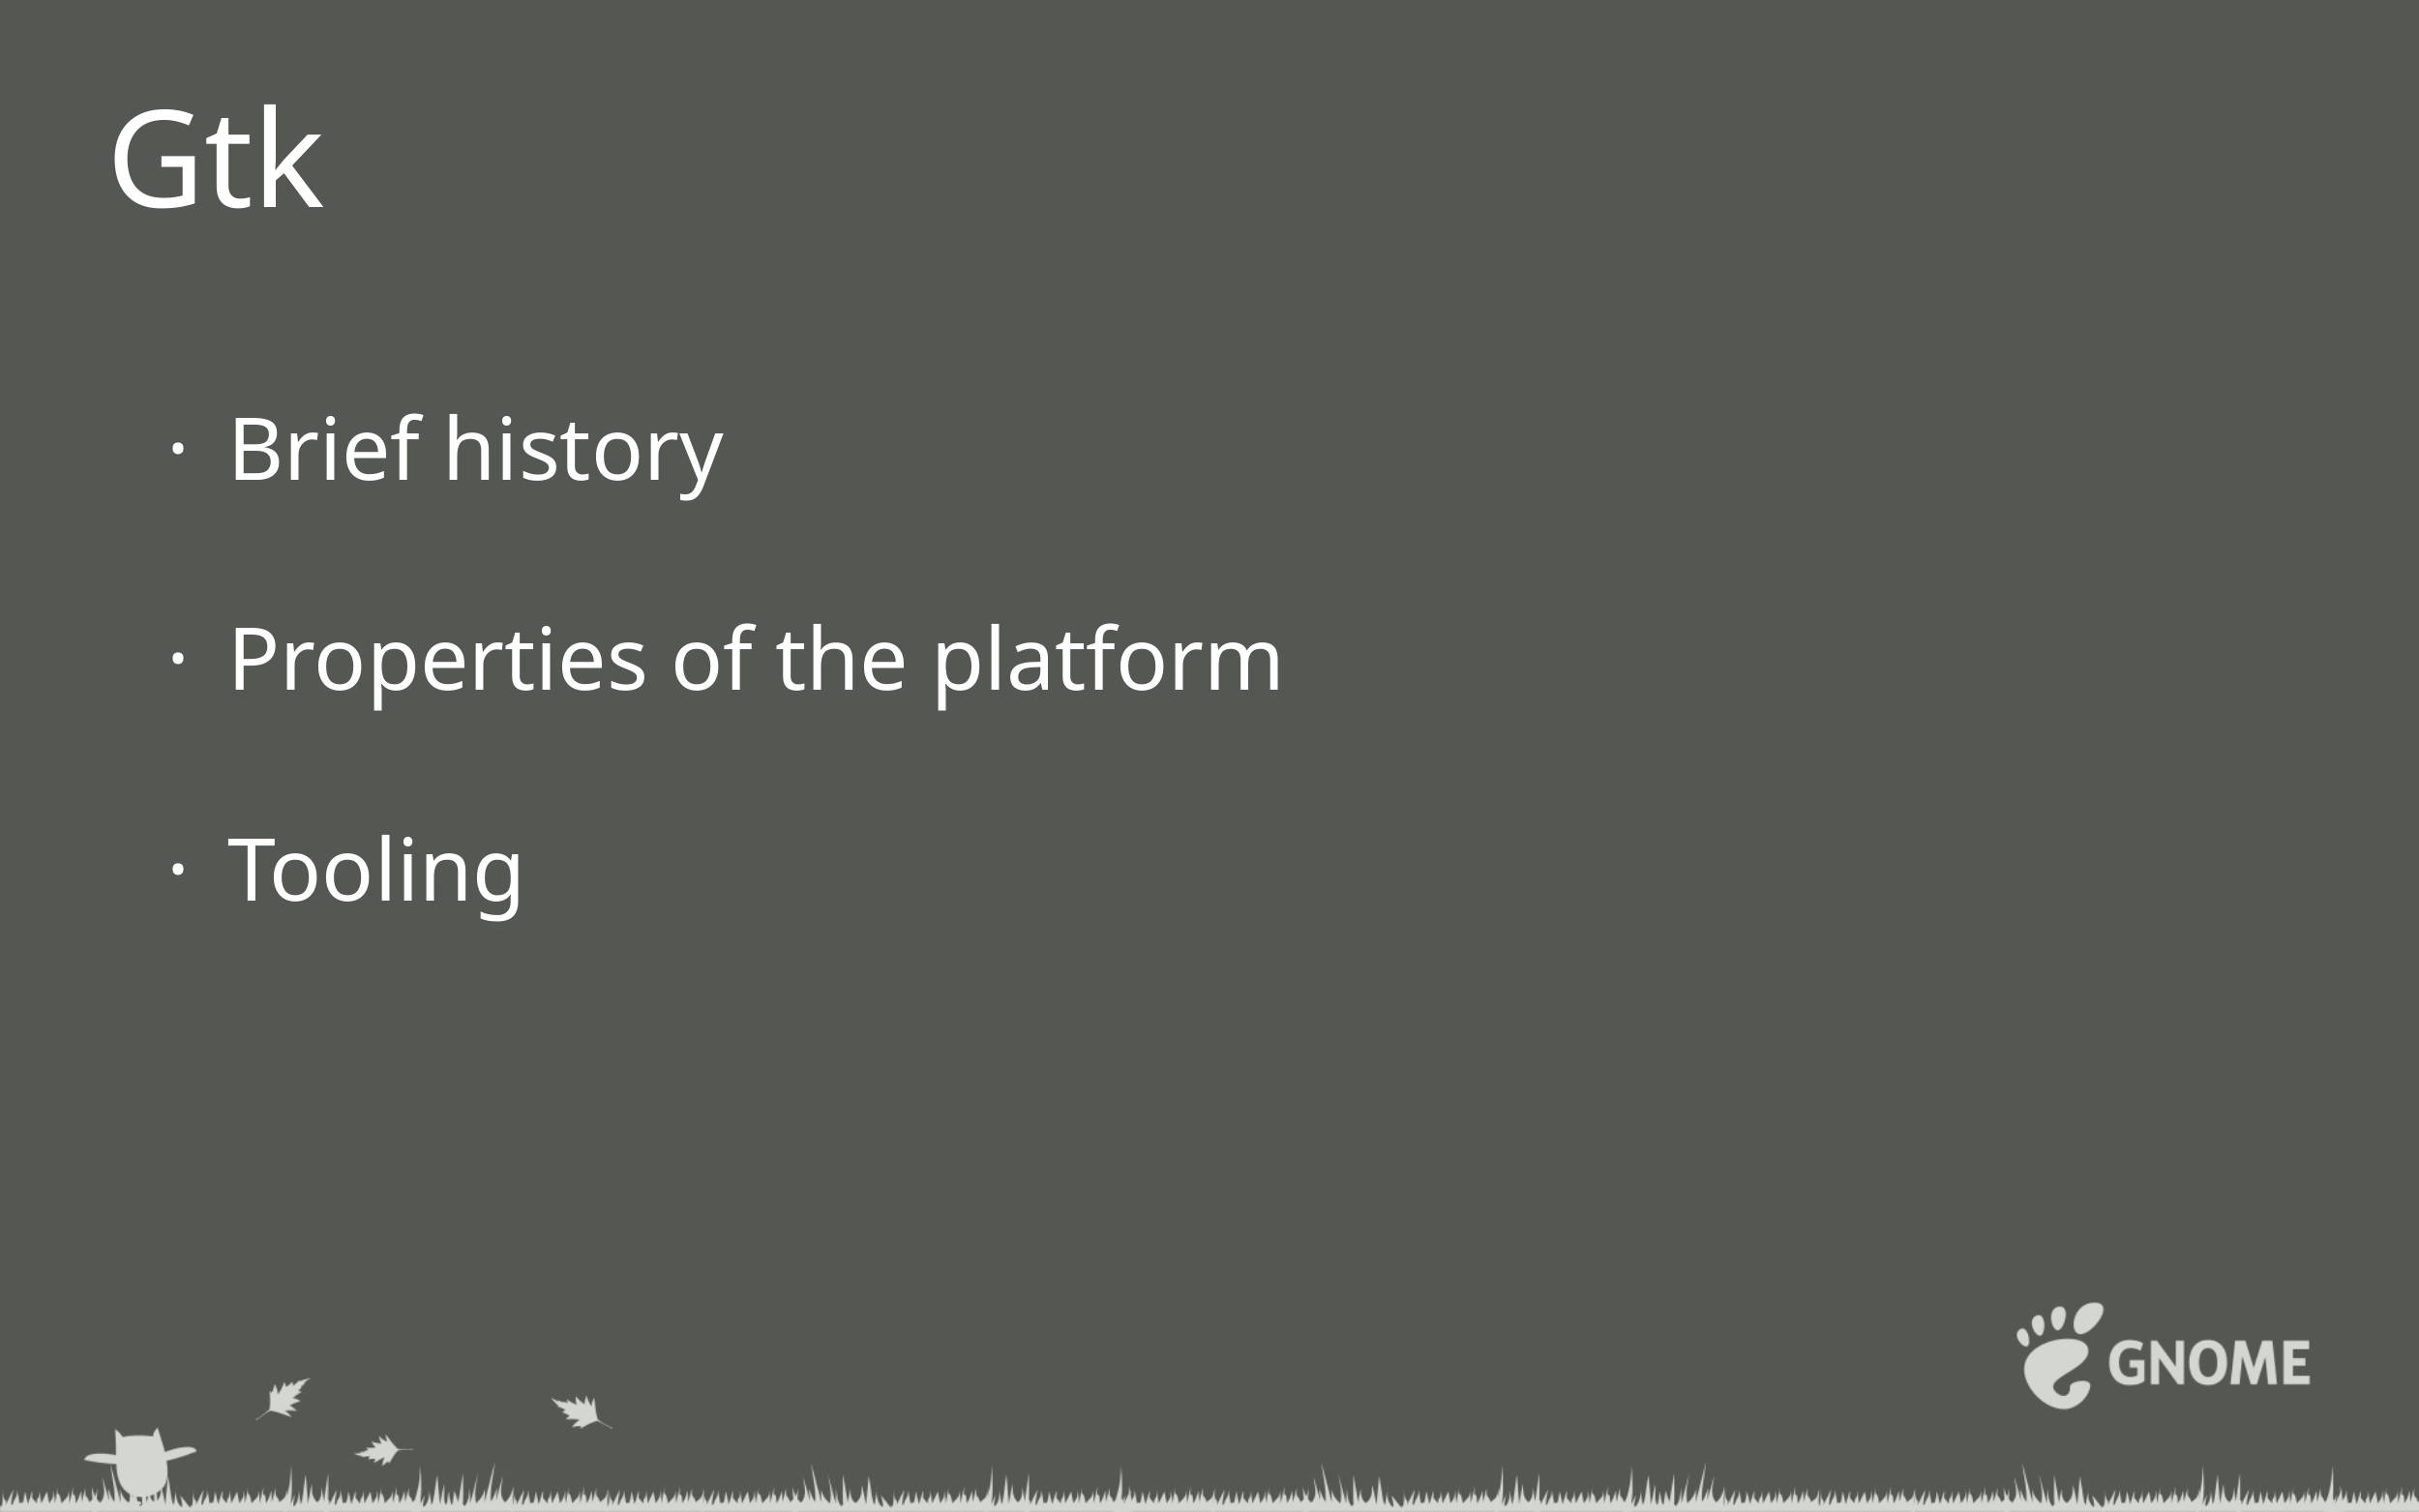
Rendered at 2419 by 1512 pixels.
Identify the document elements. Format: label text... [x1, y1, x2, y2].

picture [0, 0, 2419, 1512]
list Brief history Properties of the platform Tooling [82, 316, 2337, 1226]
title Gtk [82, 48, 2337, 217]
